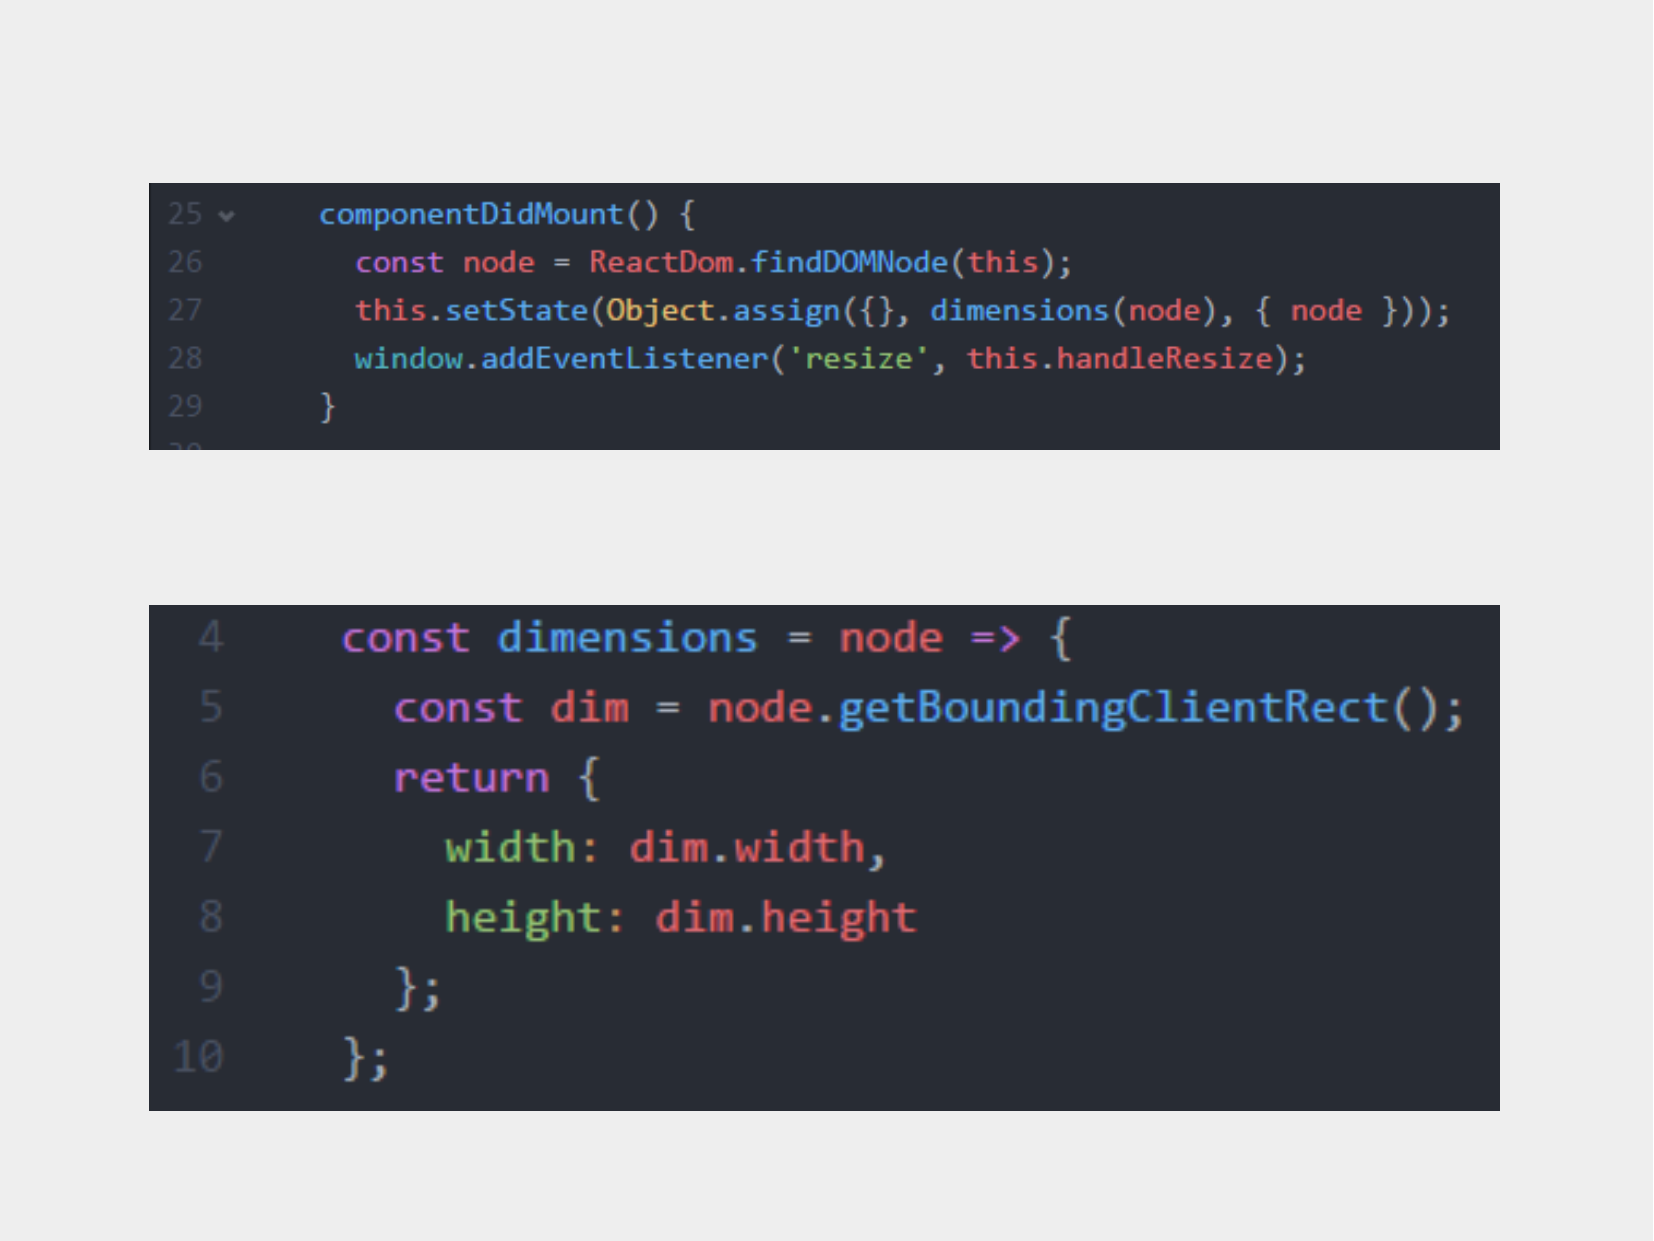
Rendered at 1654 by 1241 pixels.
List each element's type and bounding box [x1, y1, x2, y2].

picture [149, 183, 1500, 451]
picture [149, 605, 1500, 1111]
